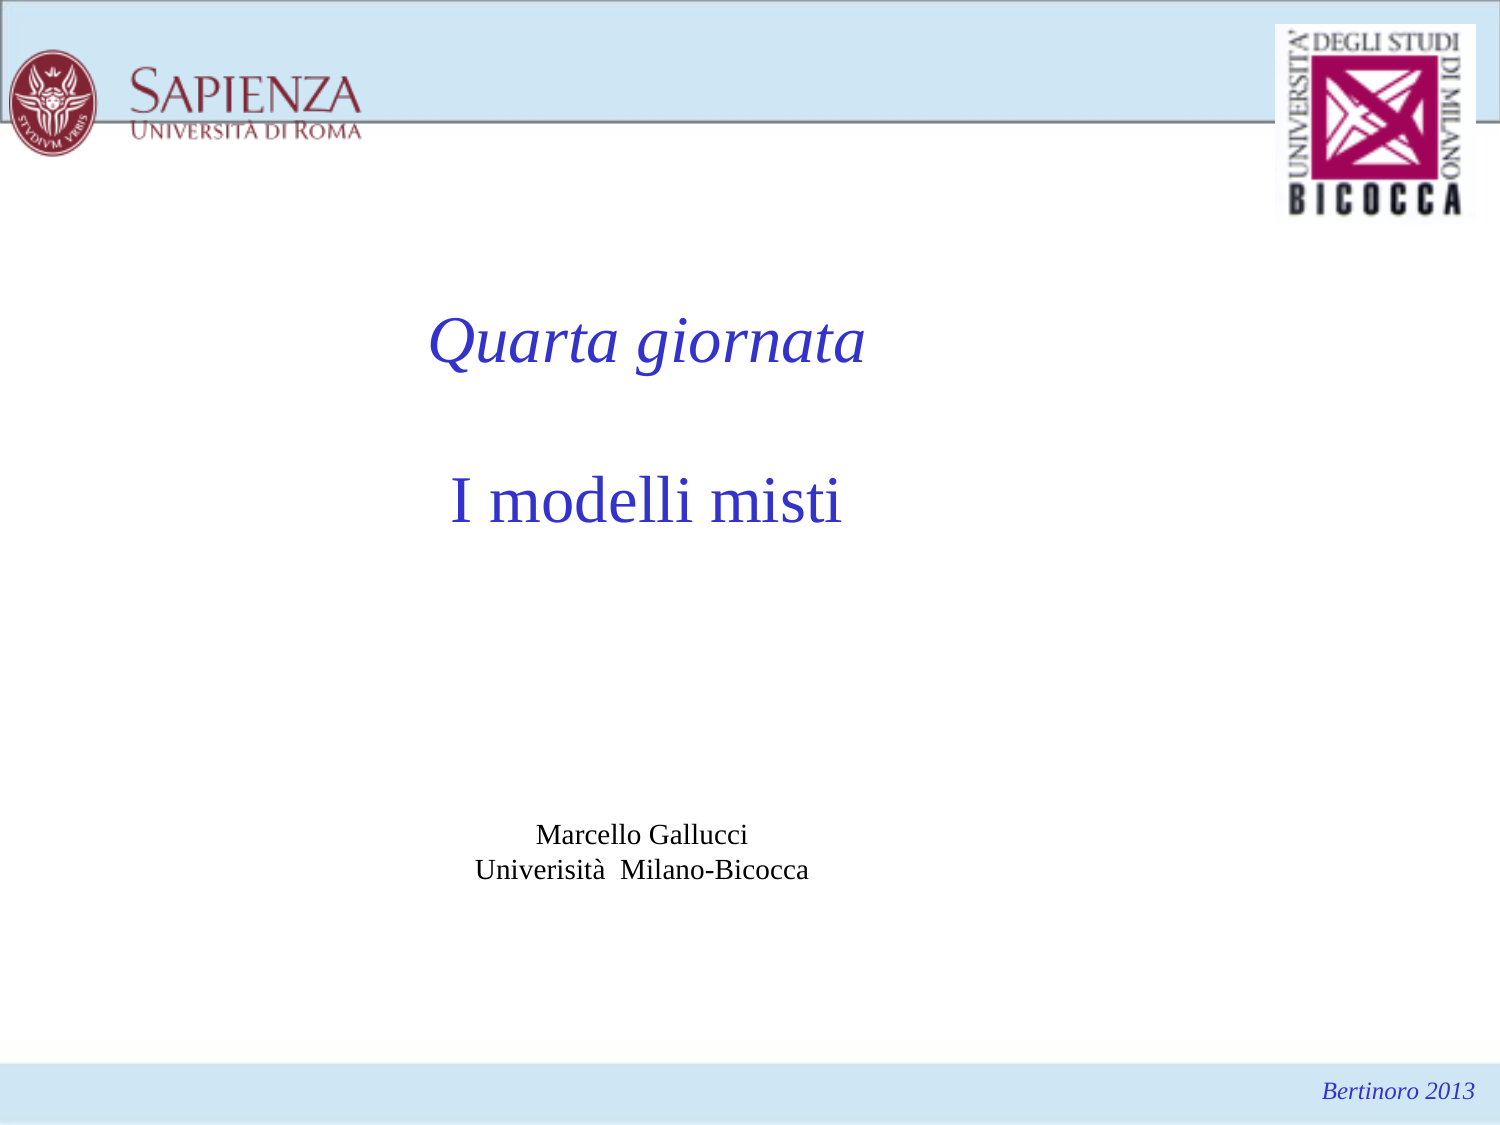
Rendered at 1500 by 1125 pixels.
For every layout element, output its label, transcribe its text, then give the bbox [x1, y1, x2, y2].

picture [0, 0, 1500, 1125]
text_box Bertinoro 2013 [600, 1066, 1491, 1113]
text_box Marcello Gallucci Univerisità Milano-Bicocca [23, 799, 1262, 900]
title Quarta giornata I modelli misti [47, 288, 1248, 704]
